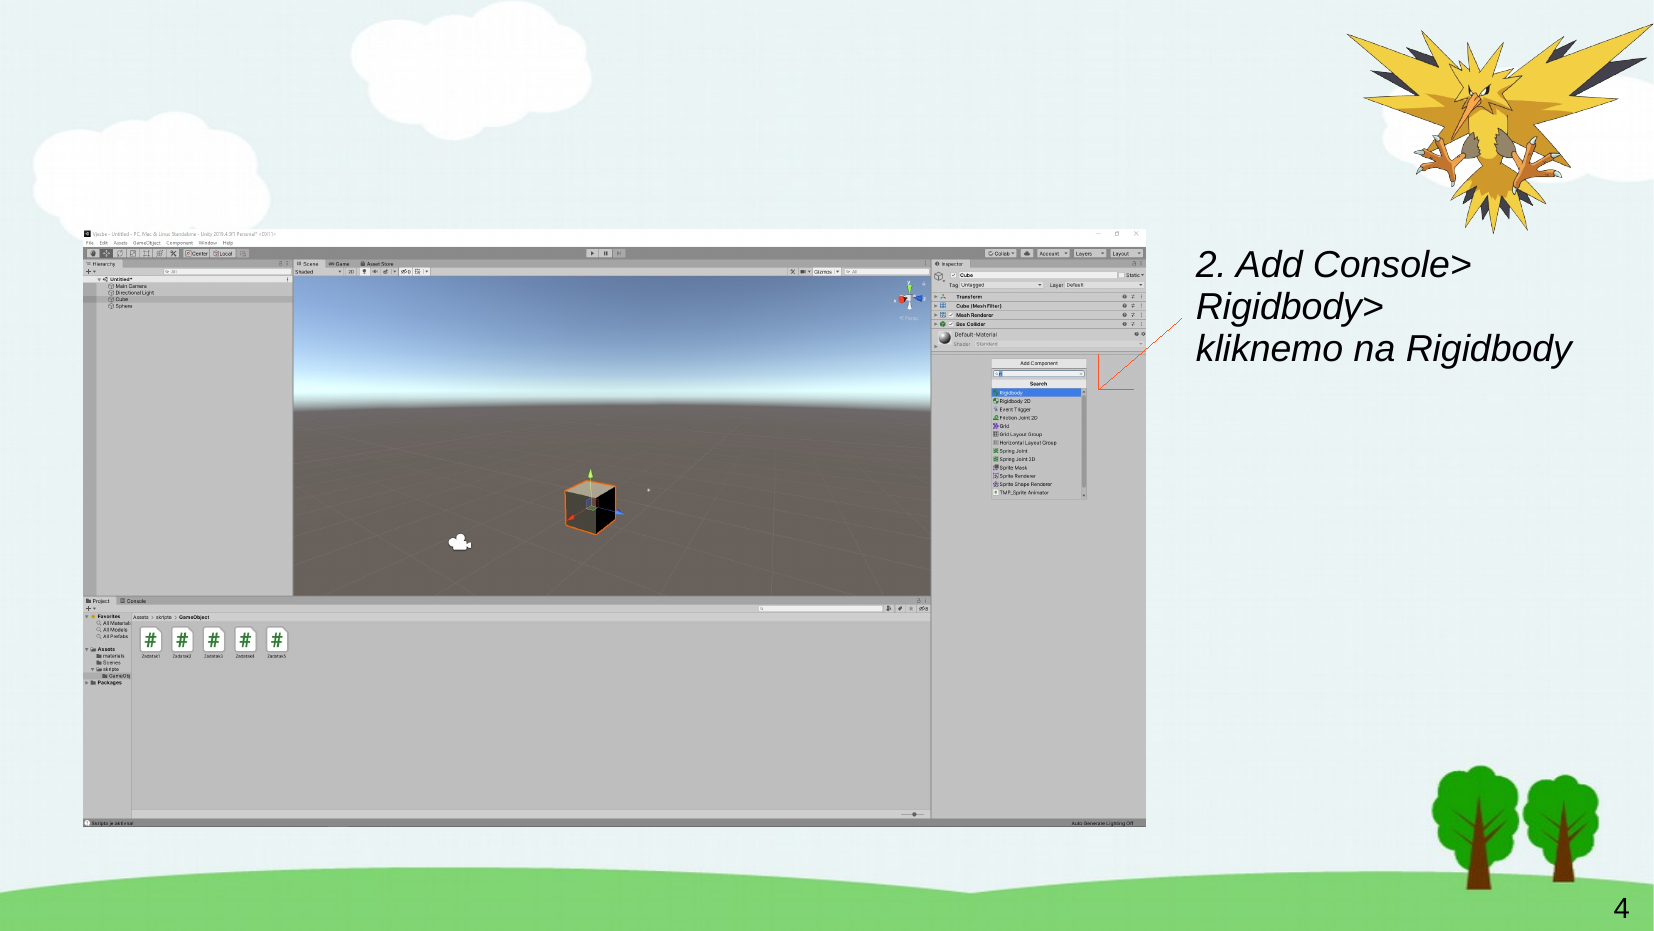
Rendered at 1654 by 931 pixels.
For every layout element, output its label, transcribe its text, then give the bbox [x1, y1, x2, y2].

picture [0, 0, 1654, 931]
text_box 2. Add Console> Rigidbody> kliknemo na Rigidbody [1181, 236, 1607, 378]
